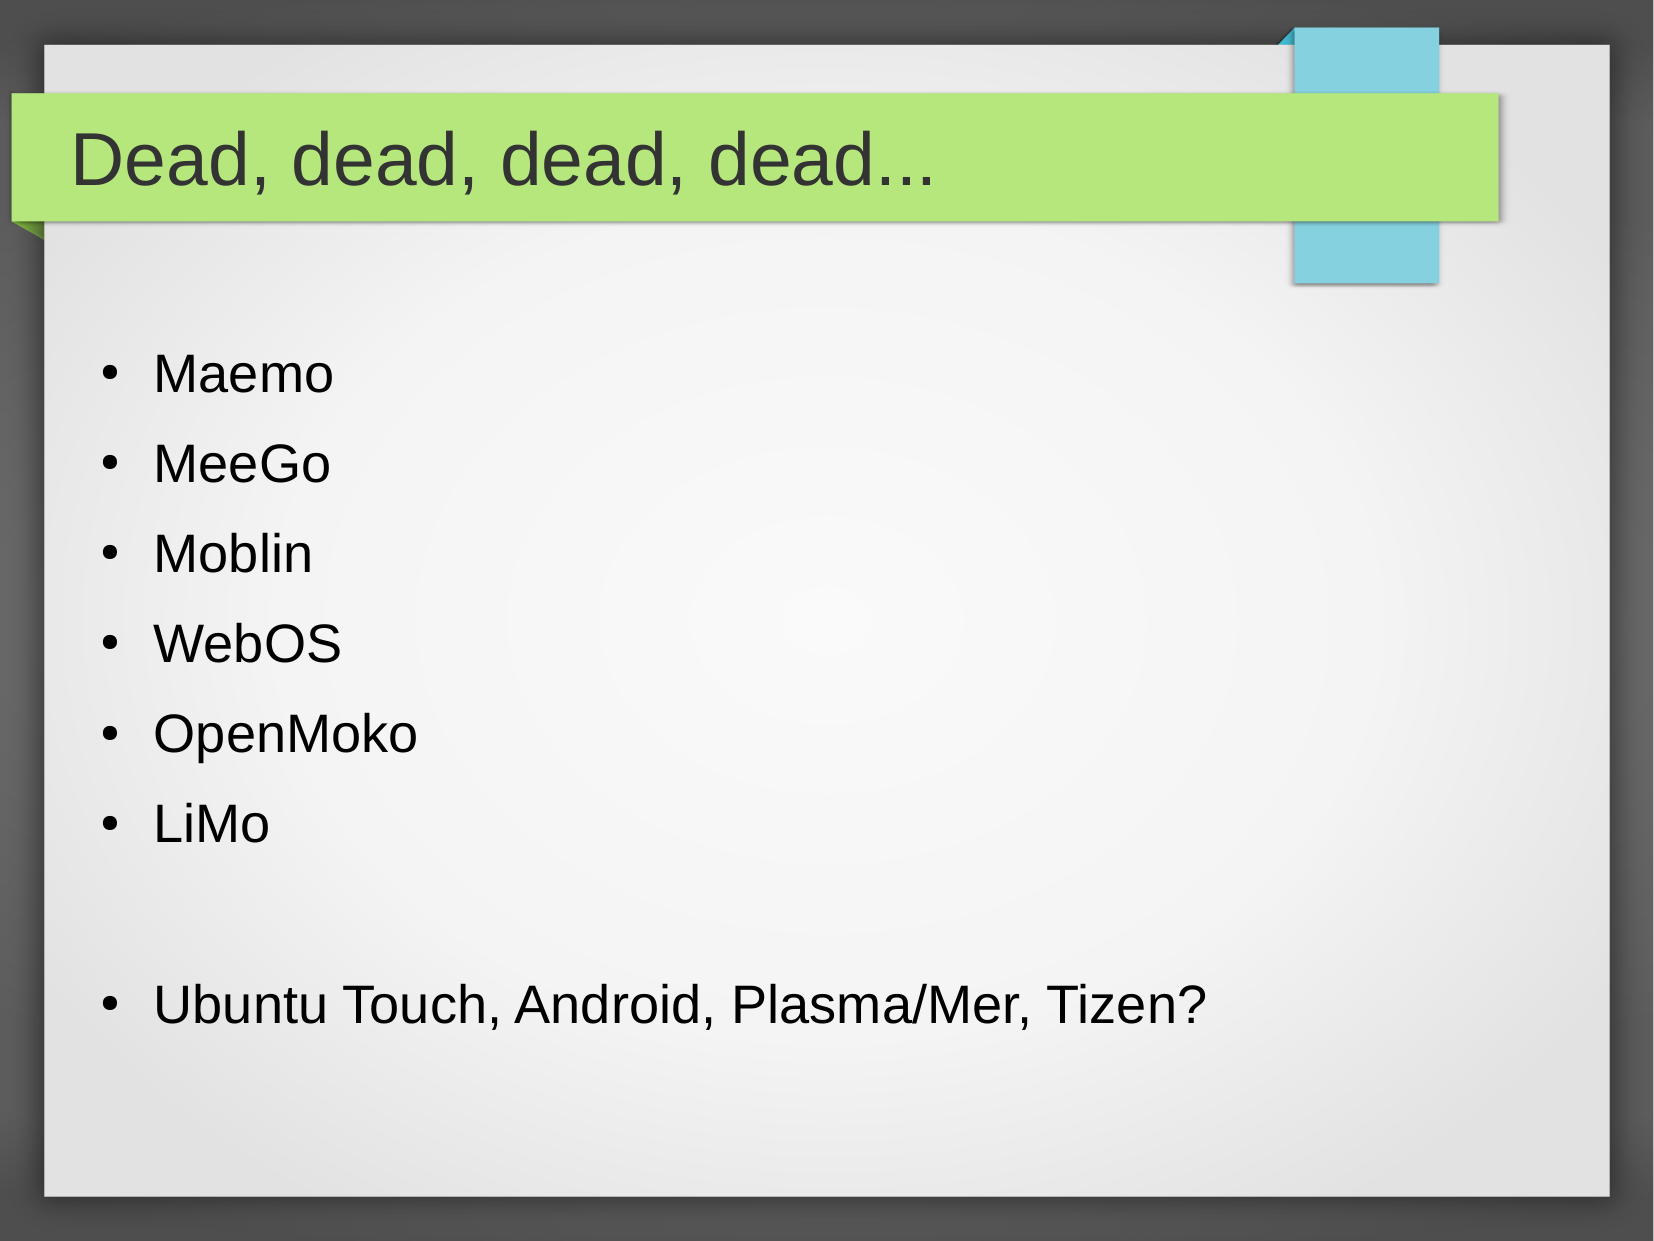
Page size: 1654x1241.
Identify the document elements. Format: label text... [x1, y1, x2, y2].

list Maemo MeeGo Moblin WebOS OpenMoko LiMo Ubuntu Touch, Android, Plasma/Mer, Tizen? [82, 343, 1538, 1063]
picture [0, 0, 1654, 1241]
title Dead, dead, dead, dead... [70, 106, 1229, 213]
